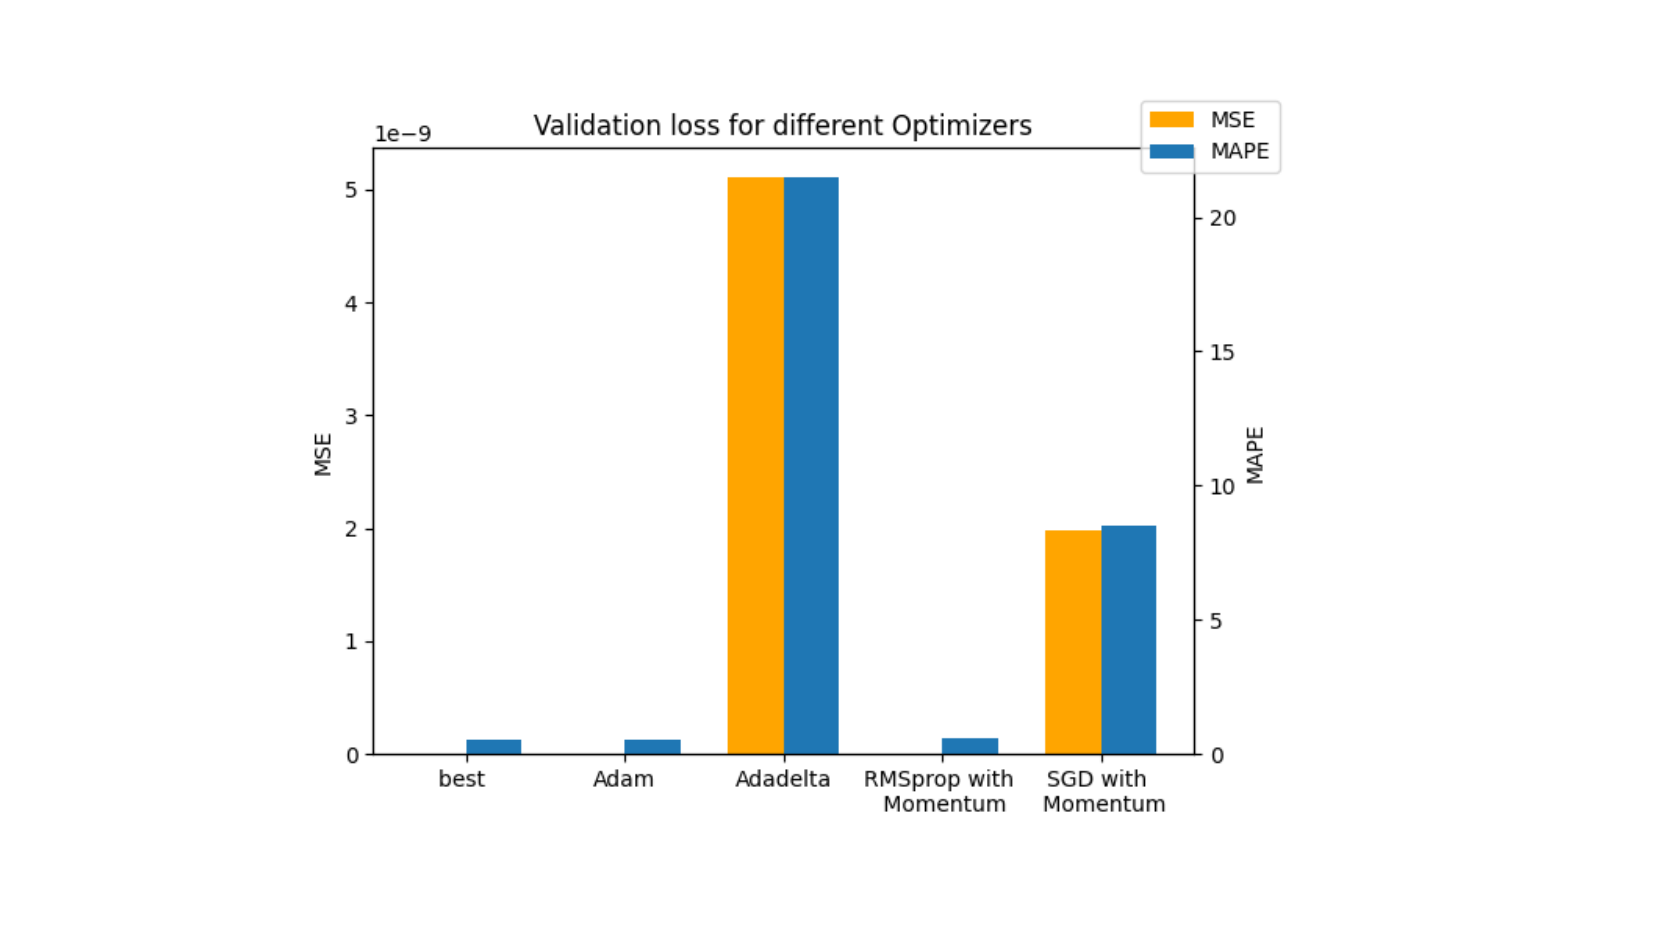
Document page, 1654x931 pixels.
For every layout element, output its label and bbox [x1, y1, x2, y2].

picture [290, 90, 1291, 841]
